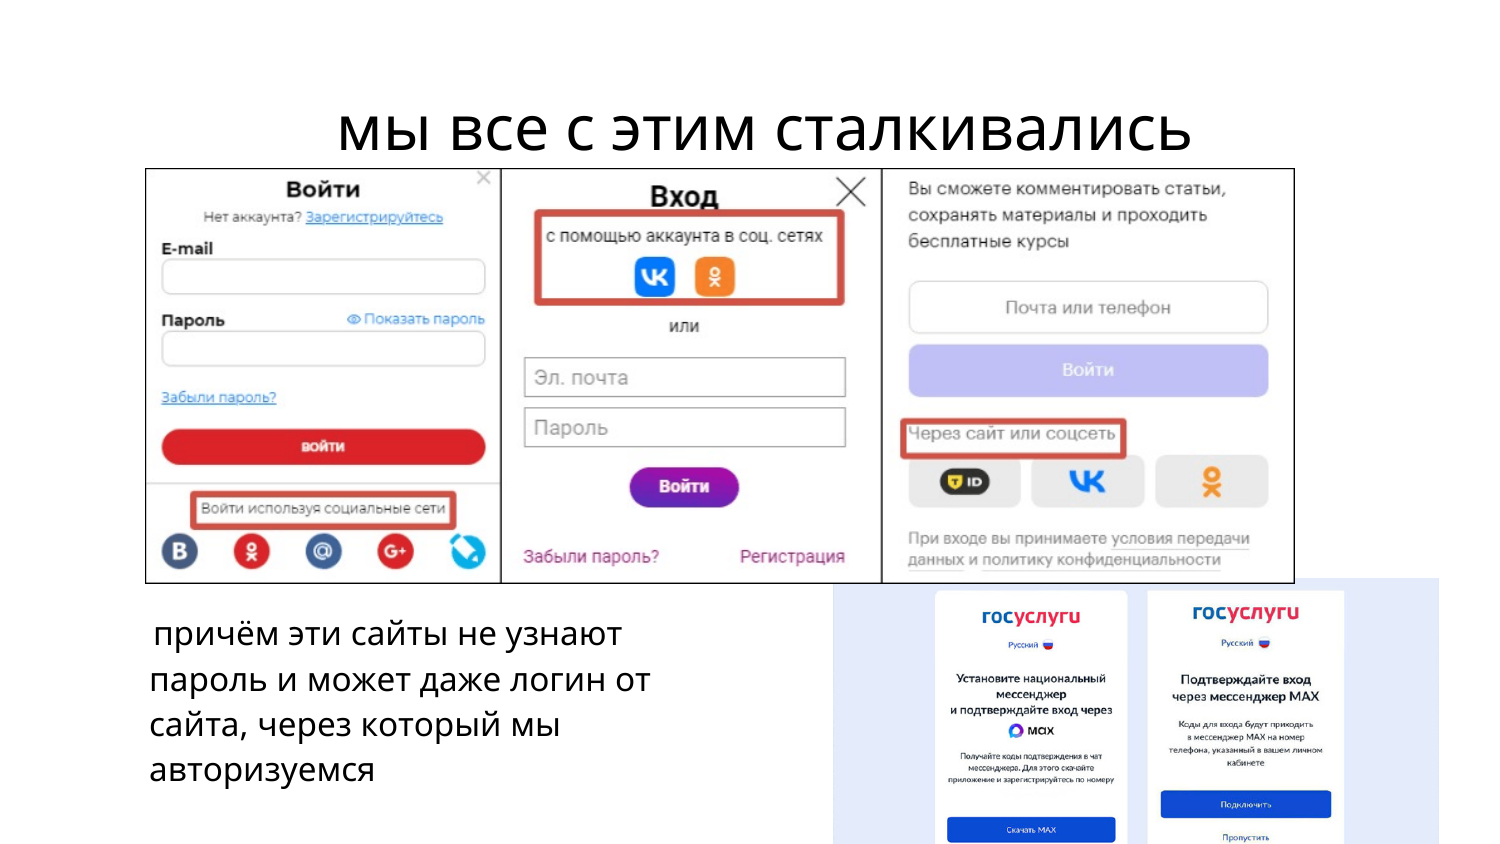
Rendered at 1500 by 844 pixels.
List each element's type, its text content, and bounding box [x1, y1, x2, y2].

picture [145, 168, 1439, 844]
title мы все с этим сталкивались [103, 44, 1397, 209]
text_box причём эти сайты не узнают пароль и может даже логин от сайта, через который мы авторизуемся [134, 602, 726, 784]
